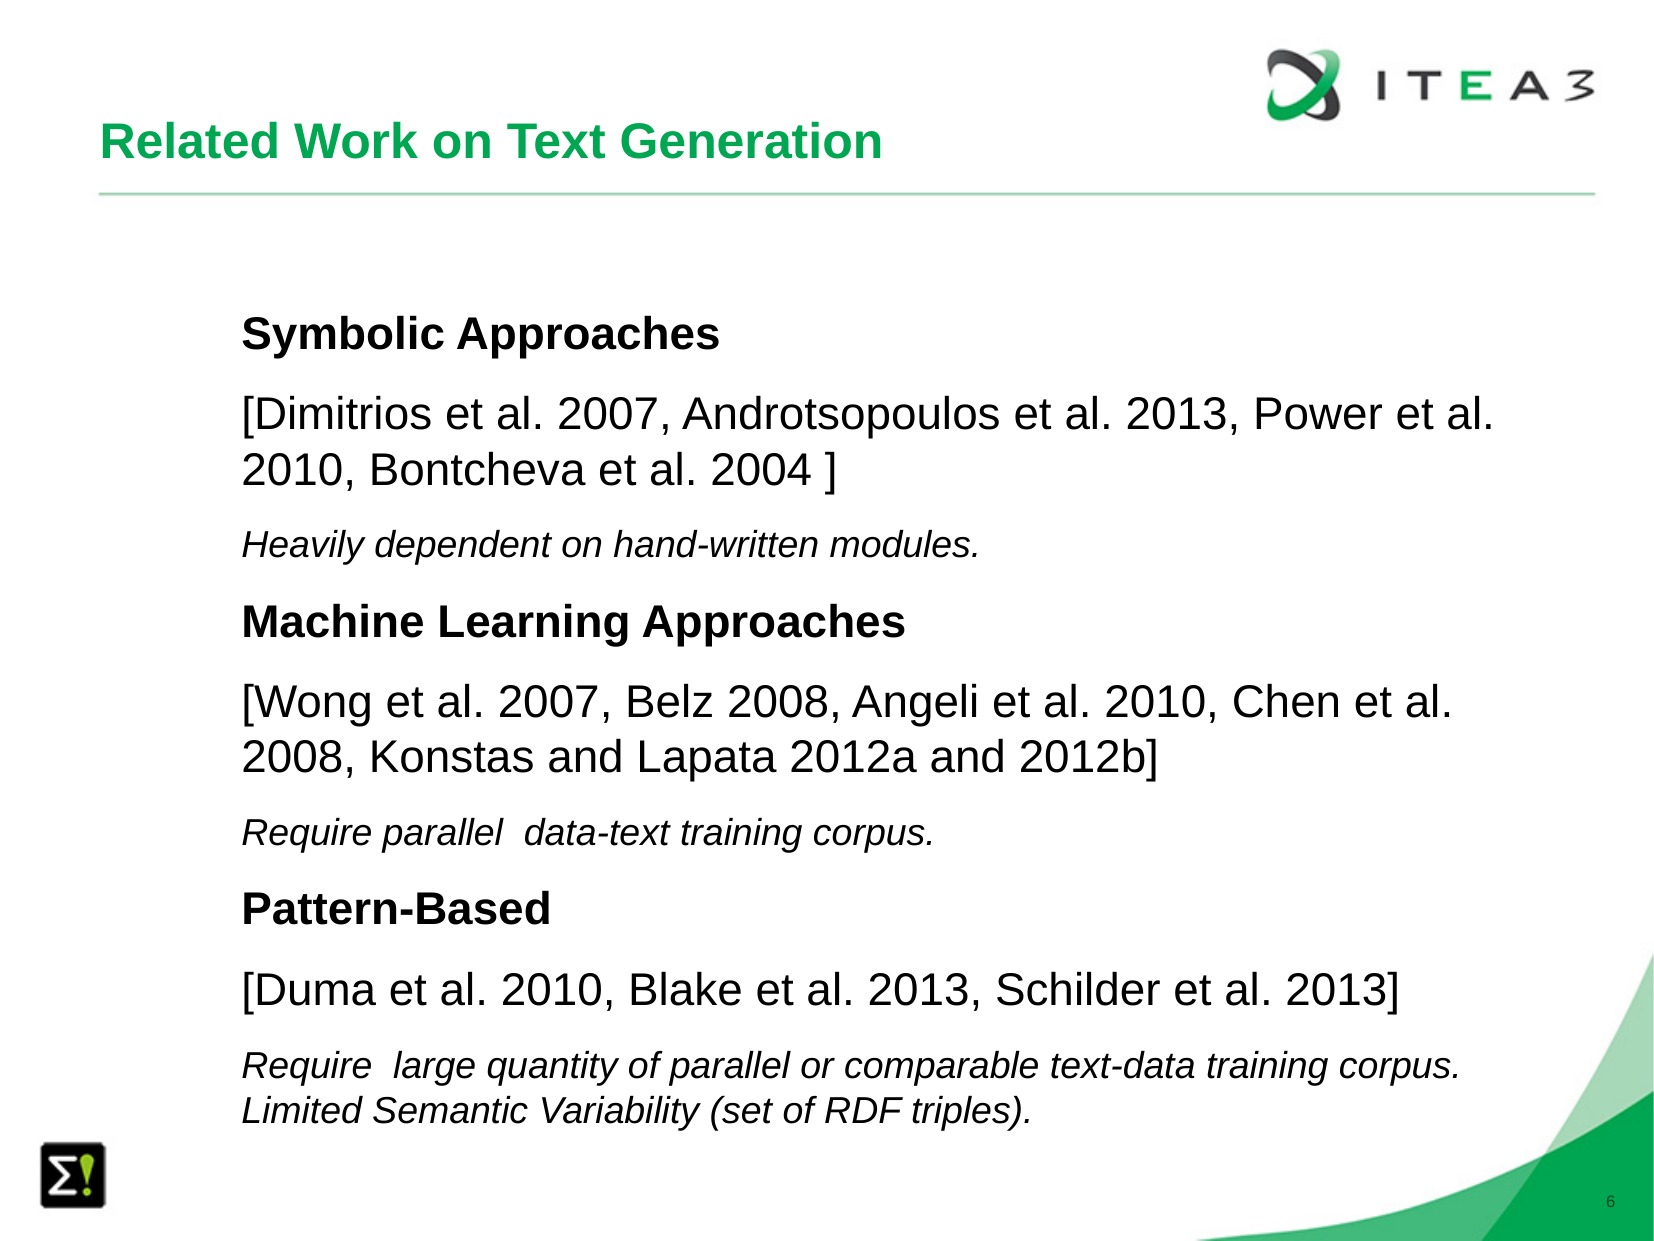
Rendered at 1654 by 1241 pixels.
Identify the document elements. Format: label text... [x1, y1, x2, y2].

list Symbolic Approaches [Dimitrios et al. 2007, Androtsopoulos et al. 2013, Power et al. 2010, Bontcheva et al. 2004 ] Heavily dependent on hand-written modules. Machine Learning Approaches [Wong et al. 2007, Belz 2008, Angeli et al. 2010, Chen et al. 2008, Konstas and Lapata 2012a and 2012b] Require parallel data-text training corpus. Pattern-Based [Duma et al. 2010, Blake et al. 2013, Schilder et al. 2013] Require large quantity of parallel or comparable text-data training corpus. Limited Semantic Variability (set of RDF triples). [84, 240, 1595, 1153]
picture [0, 0, 1654, 1241]
title Related Work on Text Generation [84, 25, 1211, 176]
